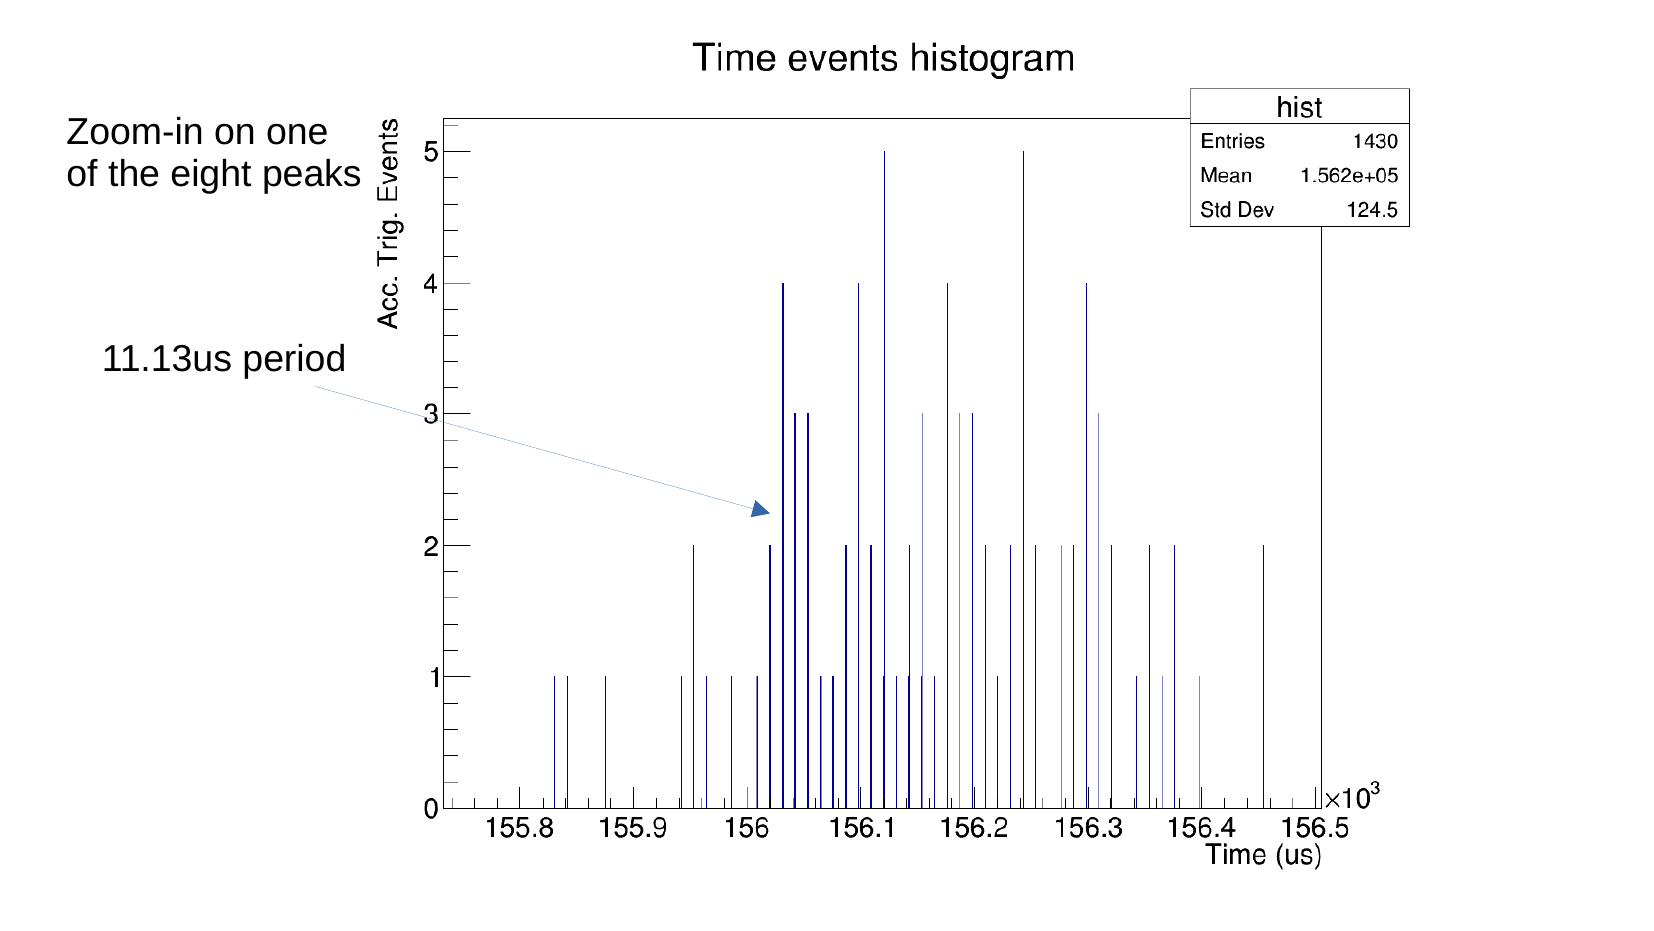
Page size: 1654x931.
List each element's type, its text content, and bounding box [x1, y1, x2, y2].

text_box Zoom-in on one of the eight peaks [51, 103, 377, 203]
text_box 11.13us period [87, 329, 362, 387]
picture [323, 24, 1449, 903]
